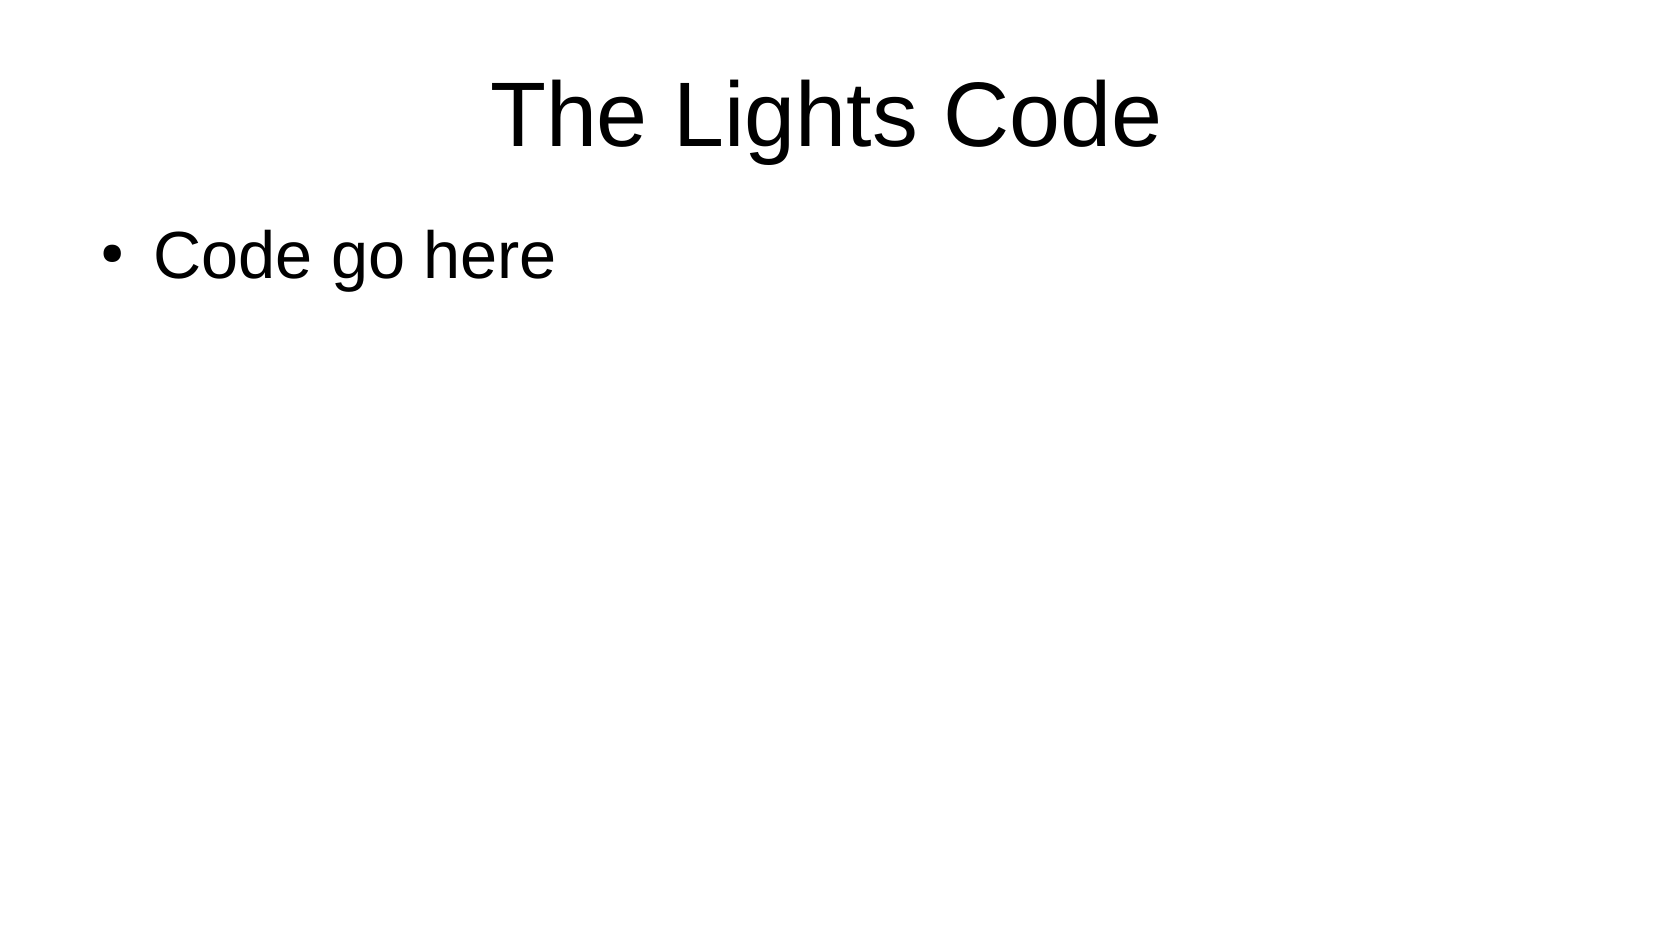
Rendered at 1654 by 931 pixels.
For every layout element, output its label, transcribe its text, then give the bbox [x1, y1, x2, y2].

title The Lights Code [82, 37, 1571, 193]
list Code go here [82, 217, 1571, 758]
